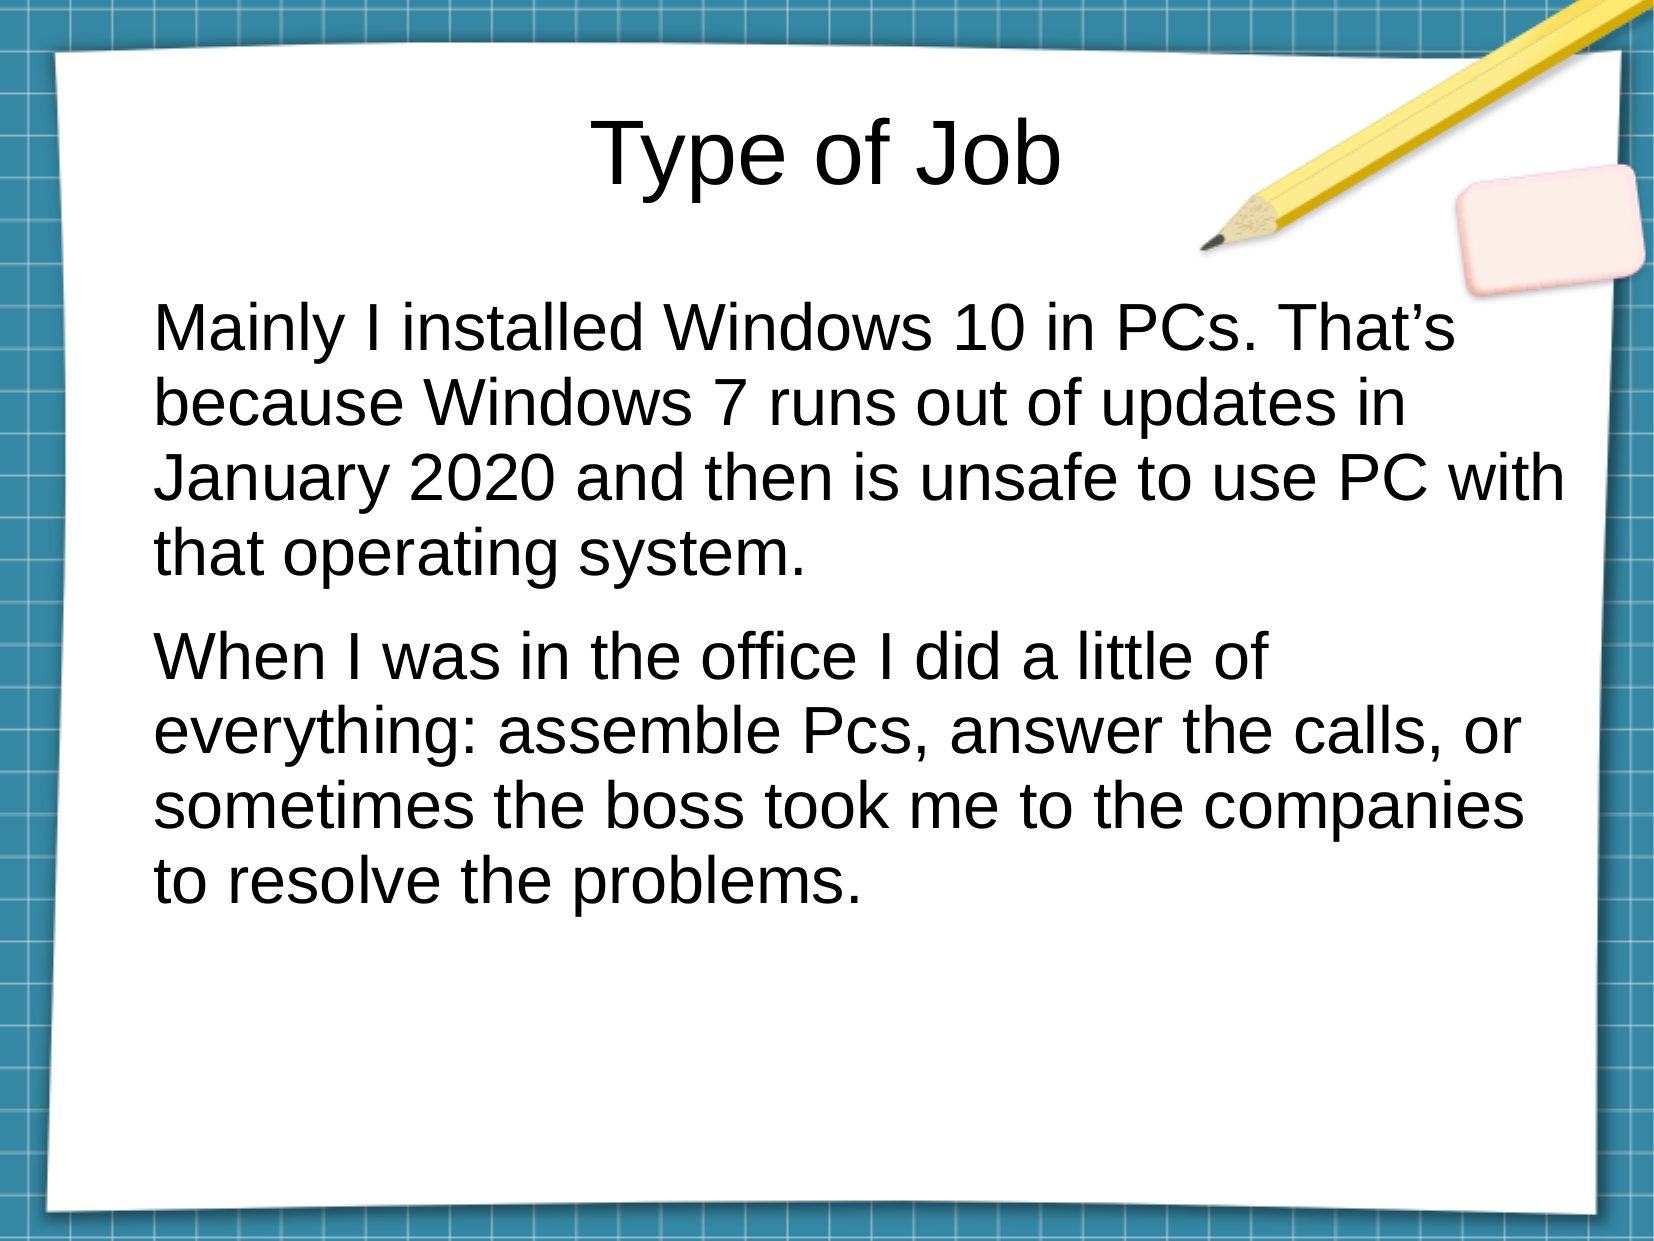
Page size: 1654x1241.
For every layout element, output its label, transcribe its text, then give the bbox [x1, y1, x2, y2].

picture [0, 0, 1654, 1241]
list Mainly I installed Windows 10 in PCs. That’s because Windows 7 runs out of updates in January 2020 and then is unsafe to use PC with that operating system. When I was in the office I did a little of everything: assemble Pcs, answer the calls, or sometimes the boss took me to the companies to resolve the problems. [82, 290, 1571, 1010]
title Type of Job [82, 49, 1571, 257]
